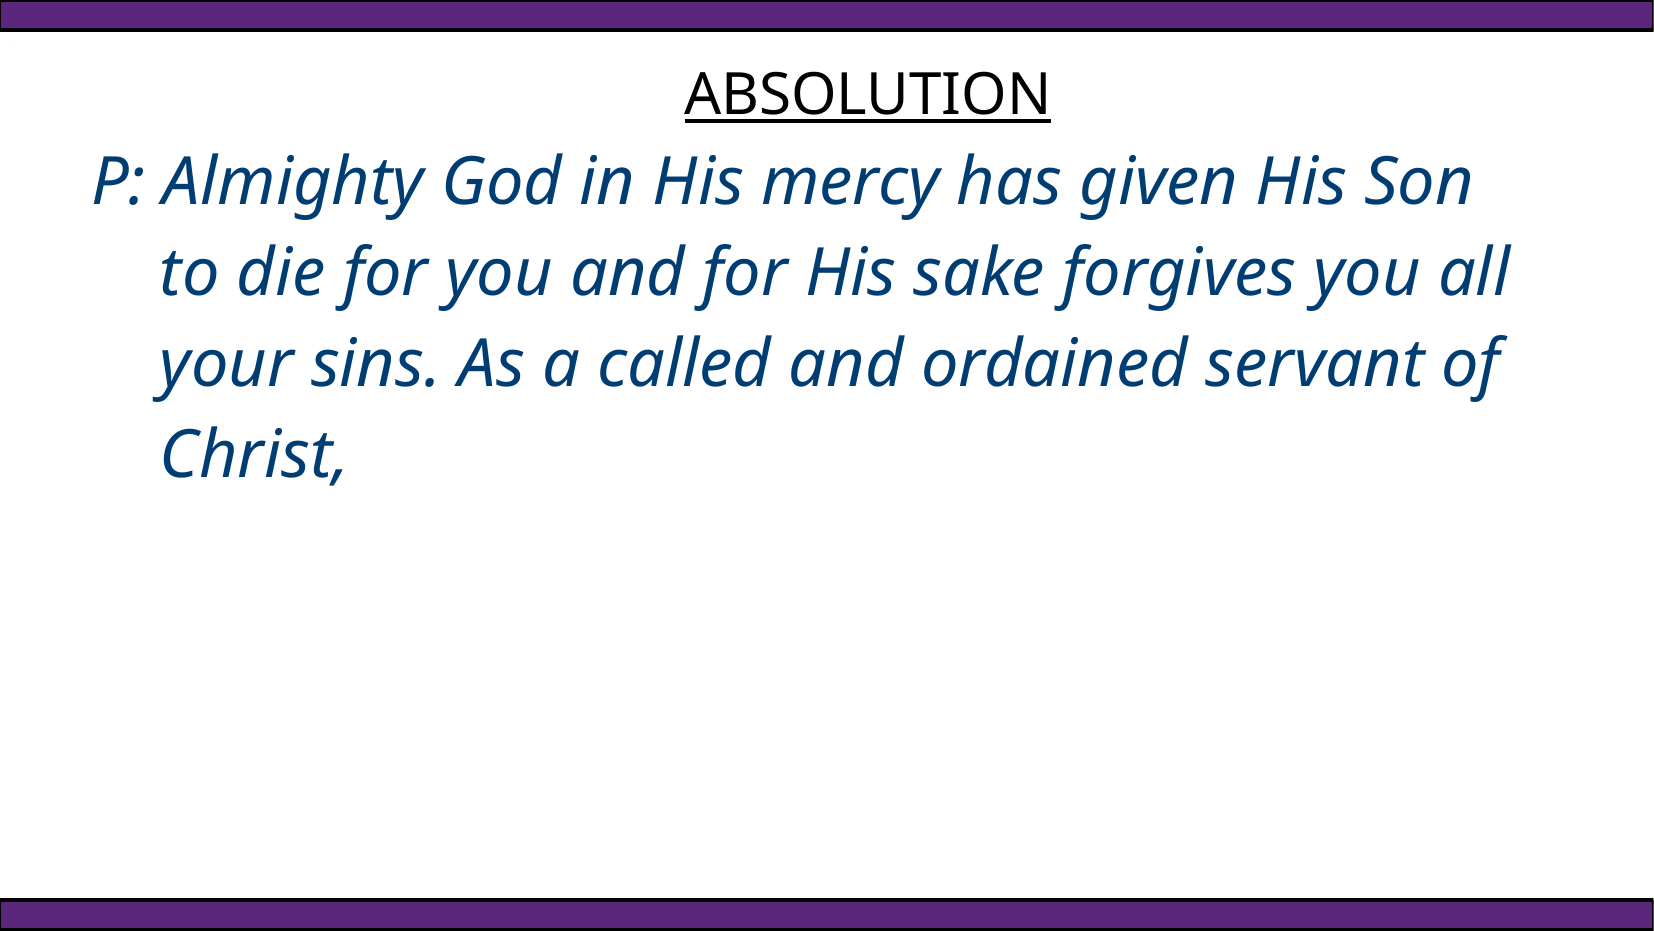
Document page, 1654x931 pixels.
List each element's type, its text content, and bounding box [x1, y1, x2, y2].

text_box [0, 0, 1654, 31]
text_box ABSOLUTION P: Almighty God in His mercy has given His Son to die for you and for His sake forgives you all your sins. As a called and ordained servant of Christ, [76, 35, 1592, 495]
picture [0, 31, 1654, 900]
text_box [0, 900, 1654, 931]
